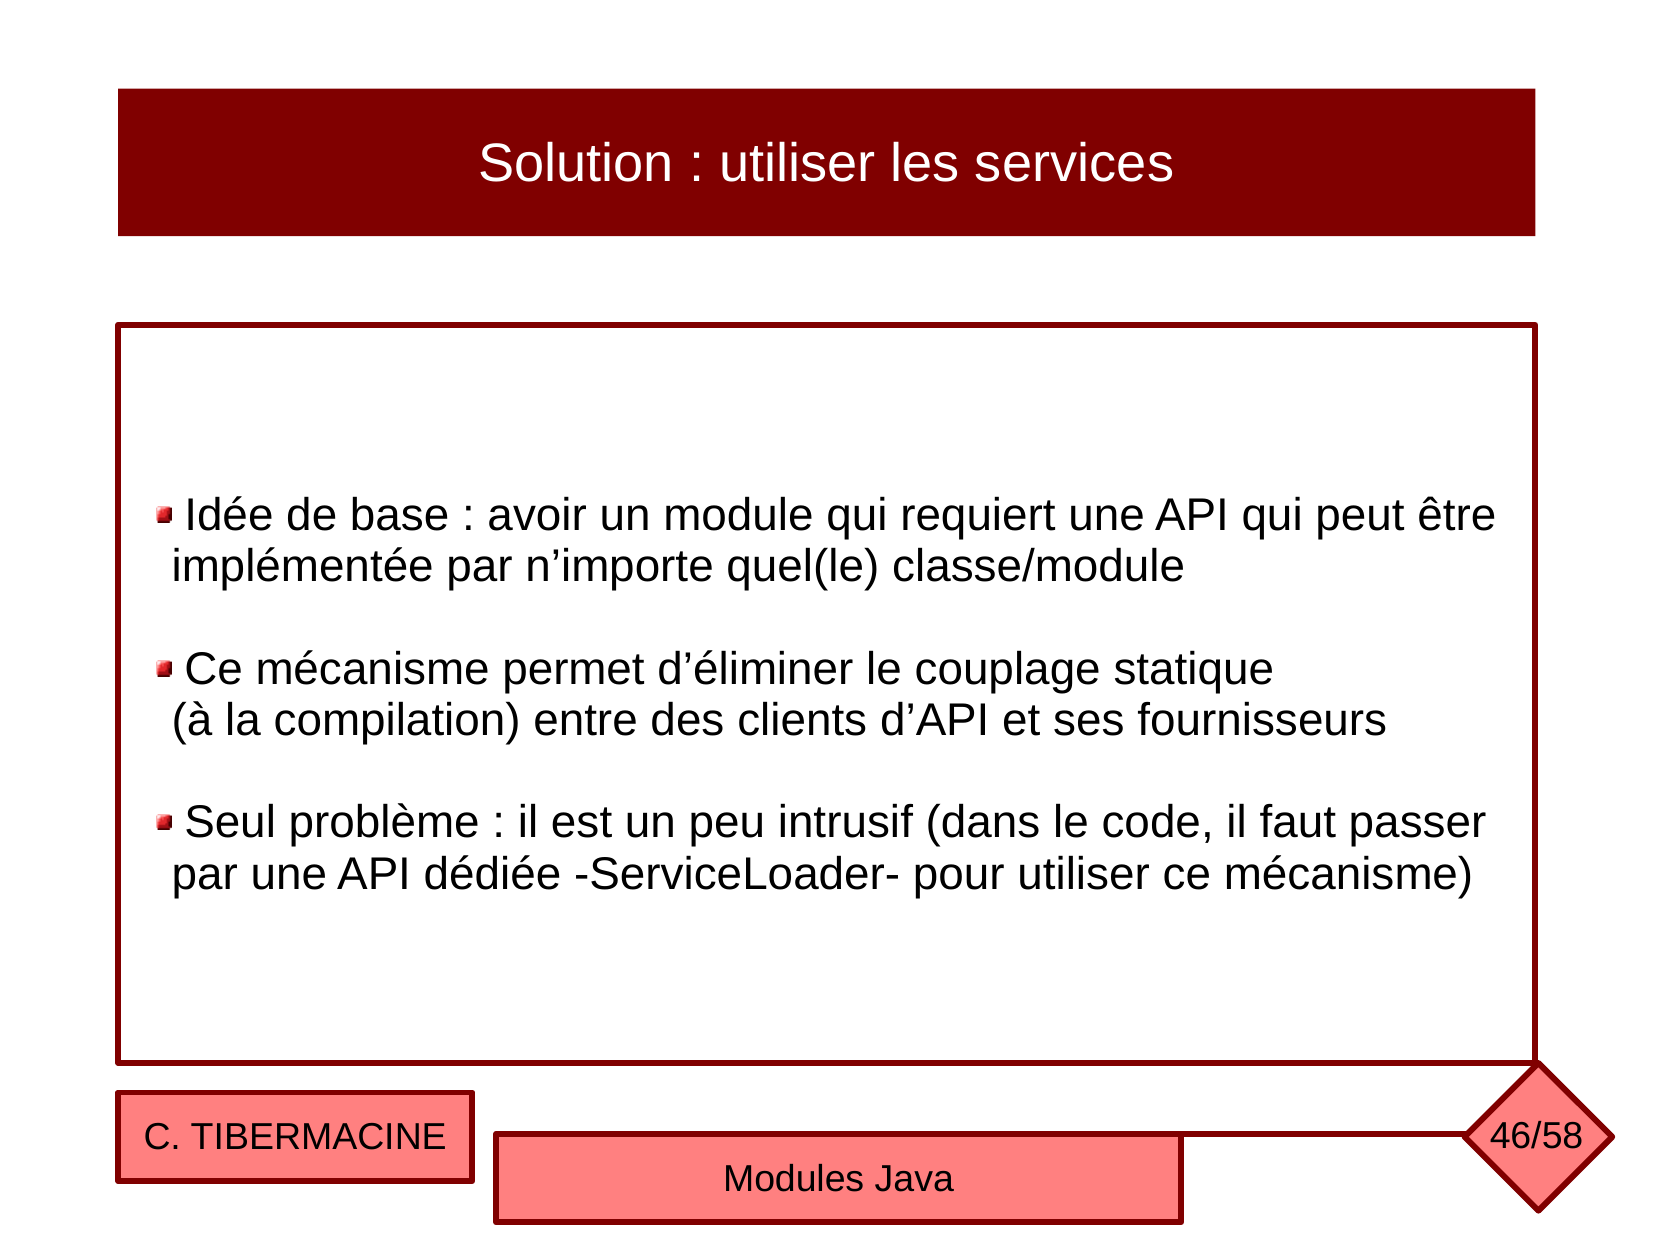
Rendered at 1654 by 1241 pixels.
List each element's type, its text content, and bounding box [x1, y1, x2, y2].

picture [156, 506, 172, 523]
picture [156, 814, 172, 830]
text_box [1494, 1062, 1583, 1107]
text_box <numéro>/58 [1475, 1107, 1654, 1164]
text_box Idée de base : avoir un module qui requiert une API qui peut être implémentée par n’importe quel(le) classe/module Ce mécanisme permet d’éliminer le couplage statique (à la compilation) entre des clients d’API et ses fournisseurs Seul problème : il est un peu intrusif (dans le code, il faut passer par une API dédiée -ServiceLoader- pour utiliser ce mécanisme) [118, 324, 1536, 1063]
text_box C. TIBERMACINE [118, 1092, 473, 1182]
picture [156, 660, 172, 677]
text_box [1491, 1164, 1586, 1211]
text_box Modules Java [496, 1133, 1182, 1223]
text_box Solution : utiliser les services [118, 88, 1536, 237]
text_box [1464, 1126, 1475, 1148]
